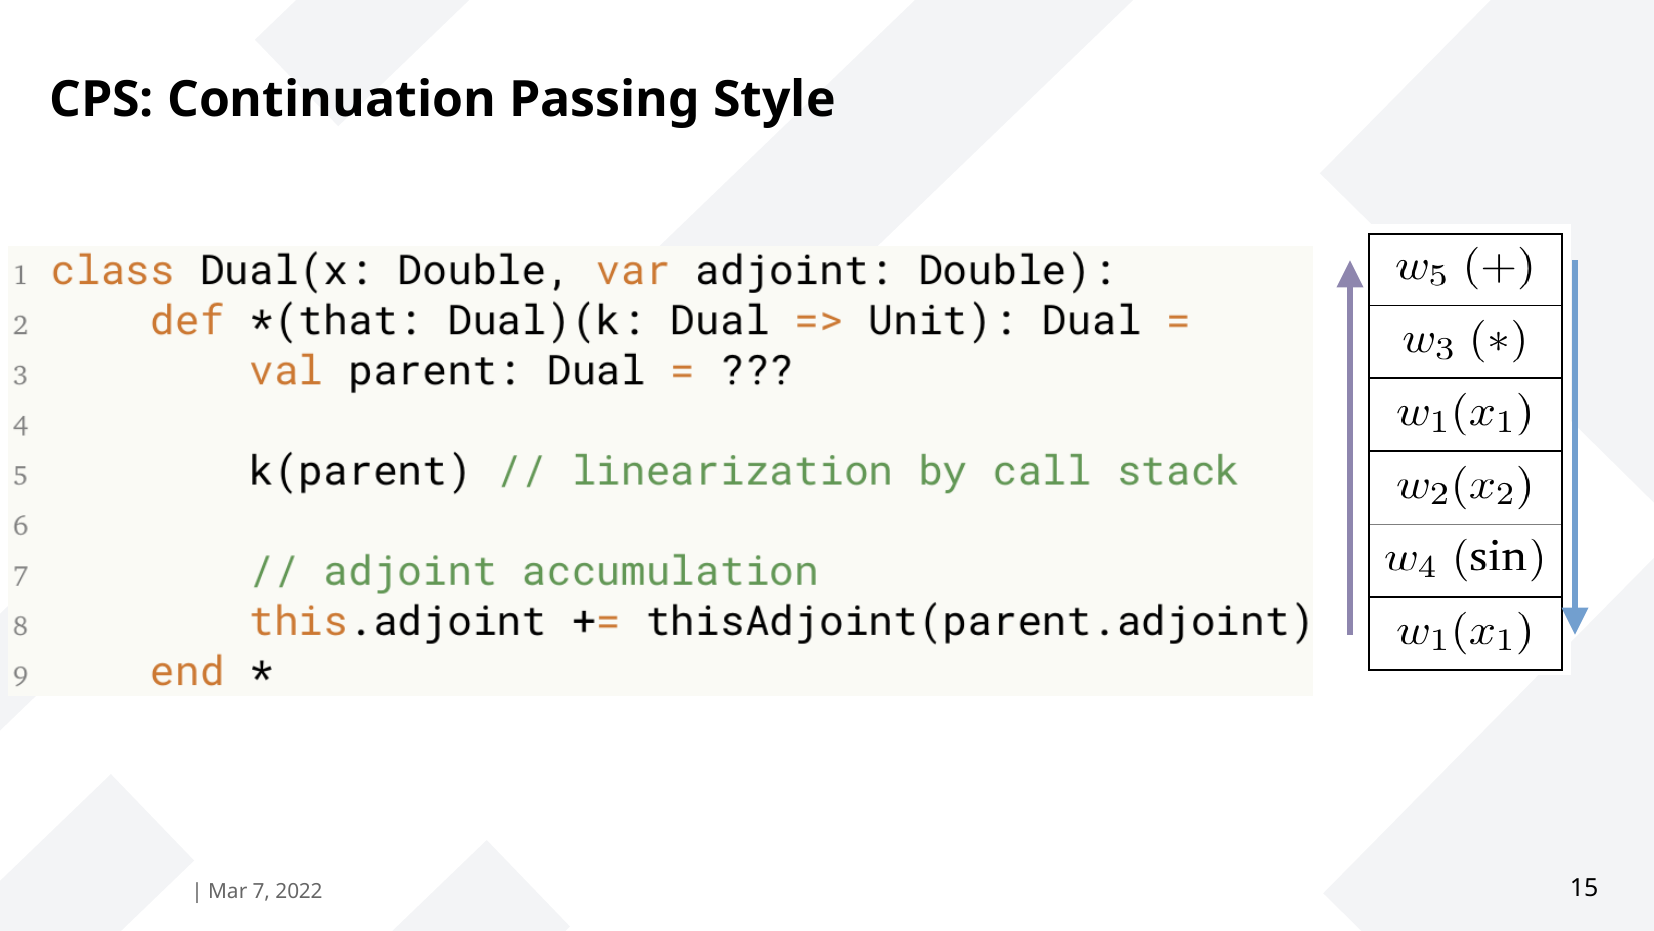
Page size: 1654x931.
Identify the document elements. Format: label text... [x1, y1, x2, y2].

picture [8, 246, 1313, 696]
title CPS: Continuation Passing Style [49, 37, 1538, 158]
picture [1360, 224, 1571, 676]
